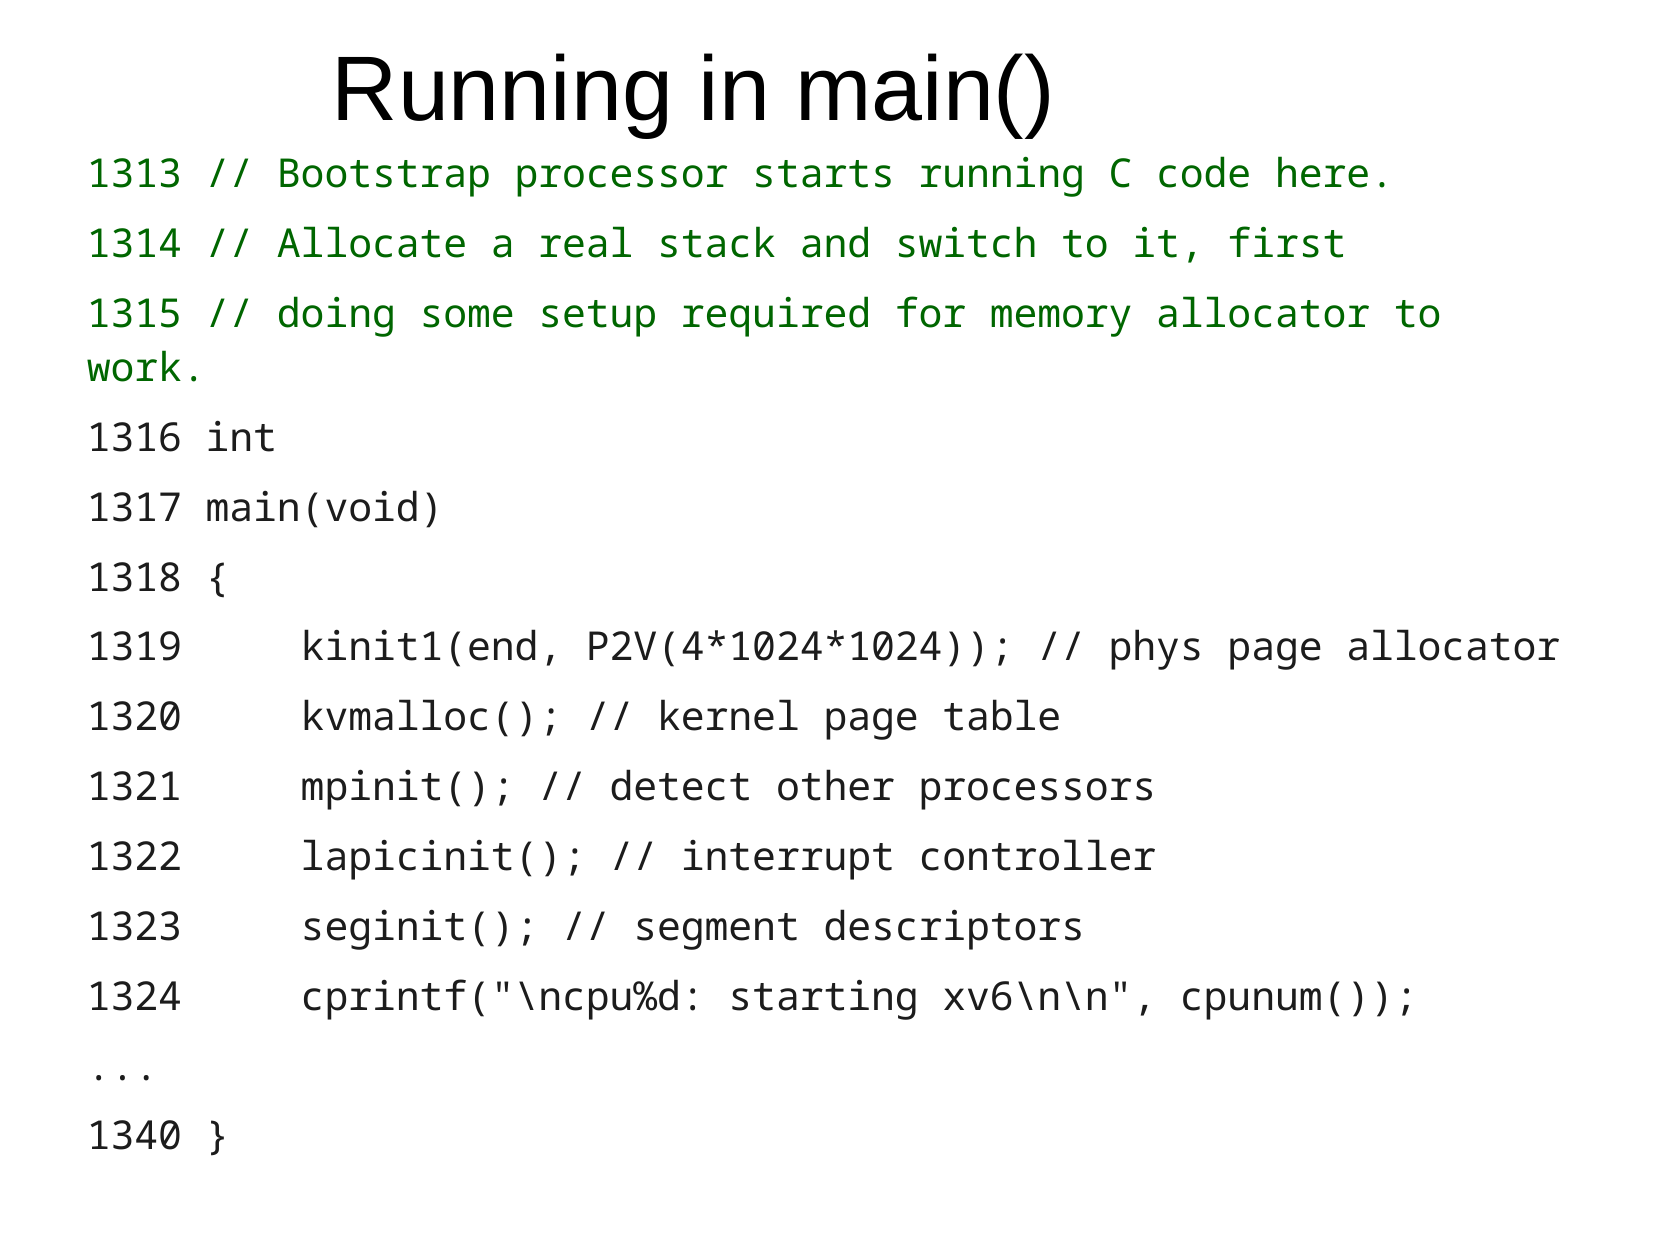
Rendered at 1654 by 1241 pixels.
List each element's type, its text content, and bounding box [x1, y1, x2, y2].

list 1313 // Bootstrap processor starts running C code here. 1314 // Allocate a real stack and switch to it, first 1315 // doing some setup required for memory allocator to work. 1316 int 1317 main(void) 1318 { 1319 kinit1(end, P2V(4*1024*1024)); // phys page allocator 1320 kvmalloc(); // kernel page table 1321 mpinit(); // detect other processors 1322 lapicinit(); // interrupt controller 1323 seginit(); // segment descriptors 1324 cprintf("\ncpu%d: starting xv6\n\n", cpunum()); ... 1340 } [86, 75, 1576, 1163]
title Running in main() [37, 37, 1351, 141]
